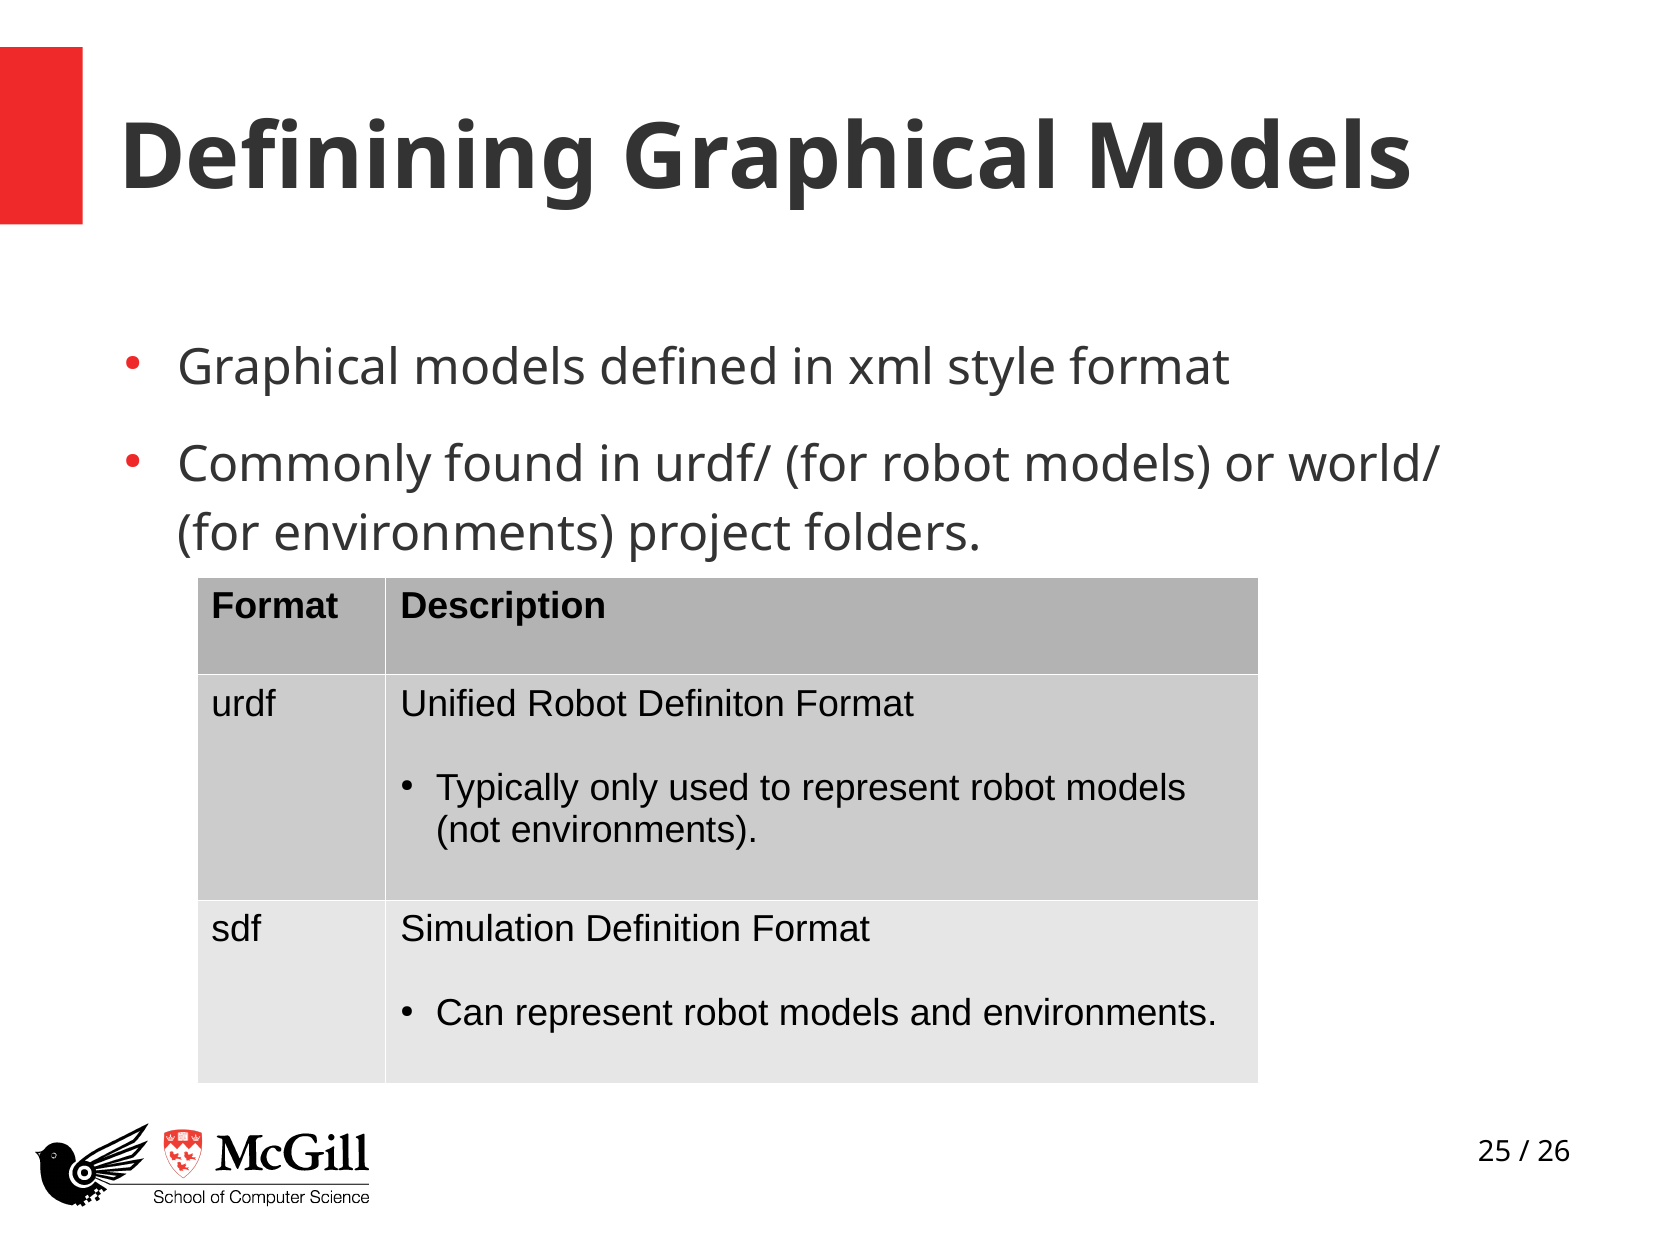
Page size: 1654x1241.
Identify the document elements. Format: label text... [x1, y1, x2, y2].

table_header Description [386, 578, 1258, 674]
title Definining Graphical Models [118, 45, 1571, 260]
picture [35, 1110, 369, 1216]
table_header Format [198, 578, 385, 674]
table_cell Unified Robot Definiton Format Typically only used to represent robot models (not environments). [386, 675, 1258, 900]
table_cell sdf [198, 901, 385, 1083]
table_cell Simulation Definition Format Can represent robot models and environments. [386, 901, 1258, 1083]
list Graphical models defined in xml style format Commonly found in urdf/ (for robot models) or world/ (for environments) project folders. [106, 330, 1524, 554]
table_cell urdf [198, 675, 385, 900]
